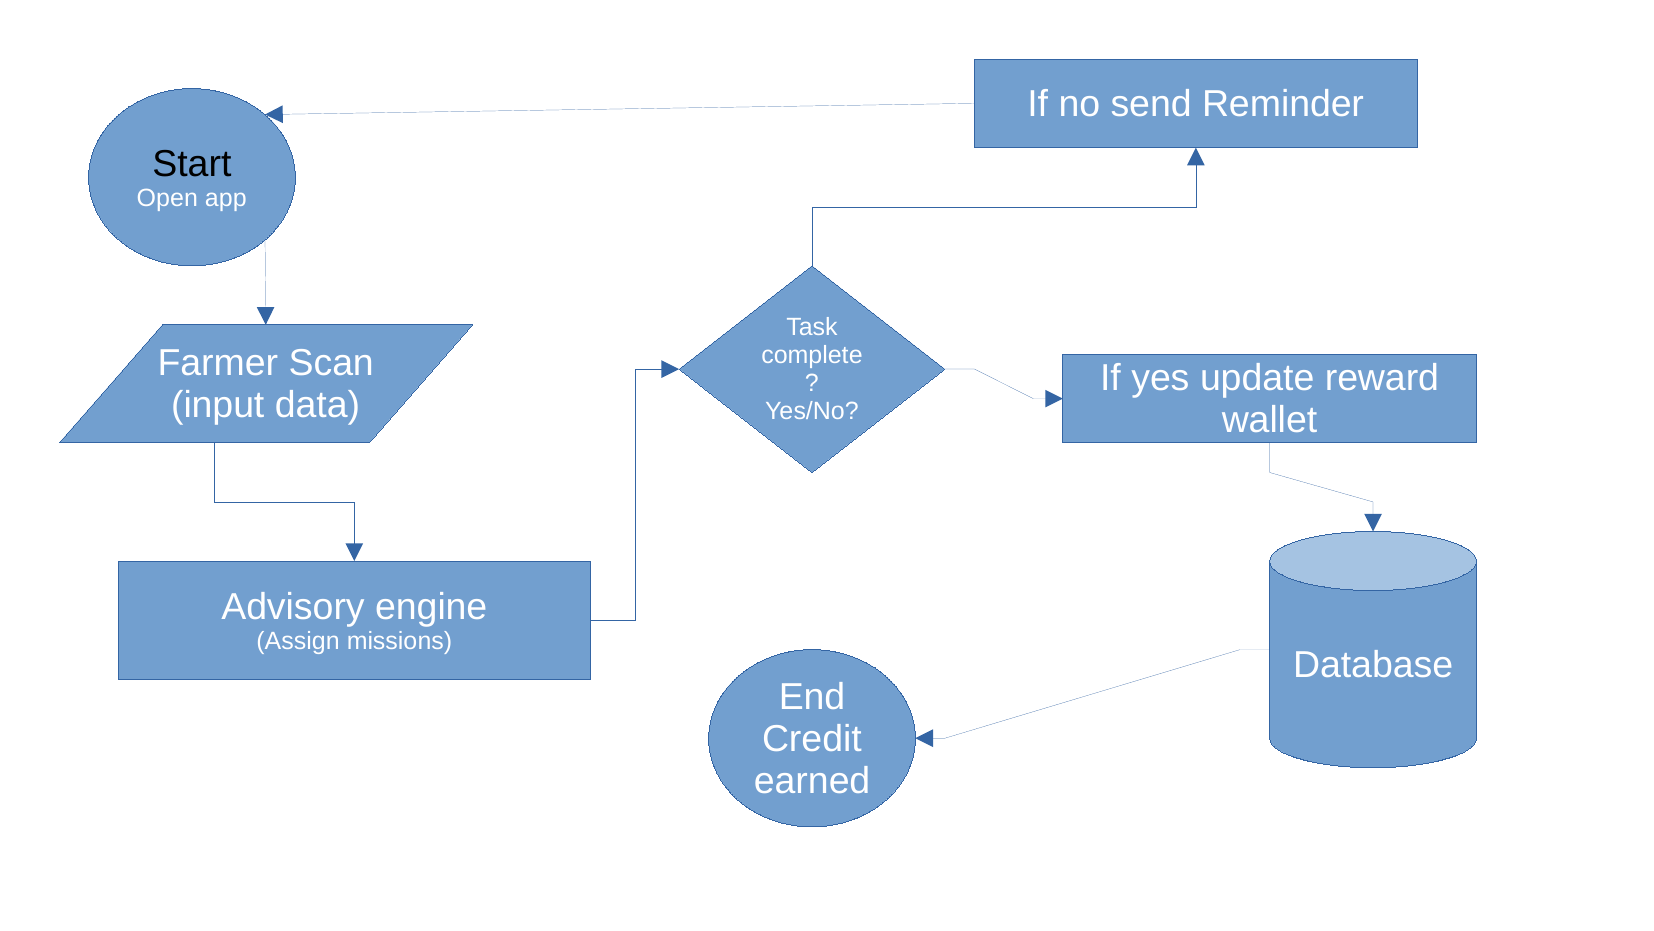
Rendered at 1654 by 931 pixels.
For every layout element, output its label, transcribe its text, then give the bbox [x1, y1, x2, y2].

text_box Farmer Scan (input data) [59, 324, 473, 443]
text_box If no send Reminder [974, 59, 1418, 148]
text_box Advisory engine (Assign missions) [118, 561, 591, 680]
text_box Start Open app [88, 88, 296, 266]
text_box Database [1269, 563, 1477, 768]
text_box End Credit earned [708, 649, 916, 827]
text_box If yes update reward wallet [1062, 354, 1477, 443]
text_box Task complete? Yes/No? [679, 265, 944, 473]
